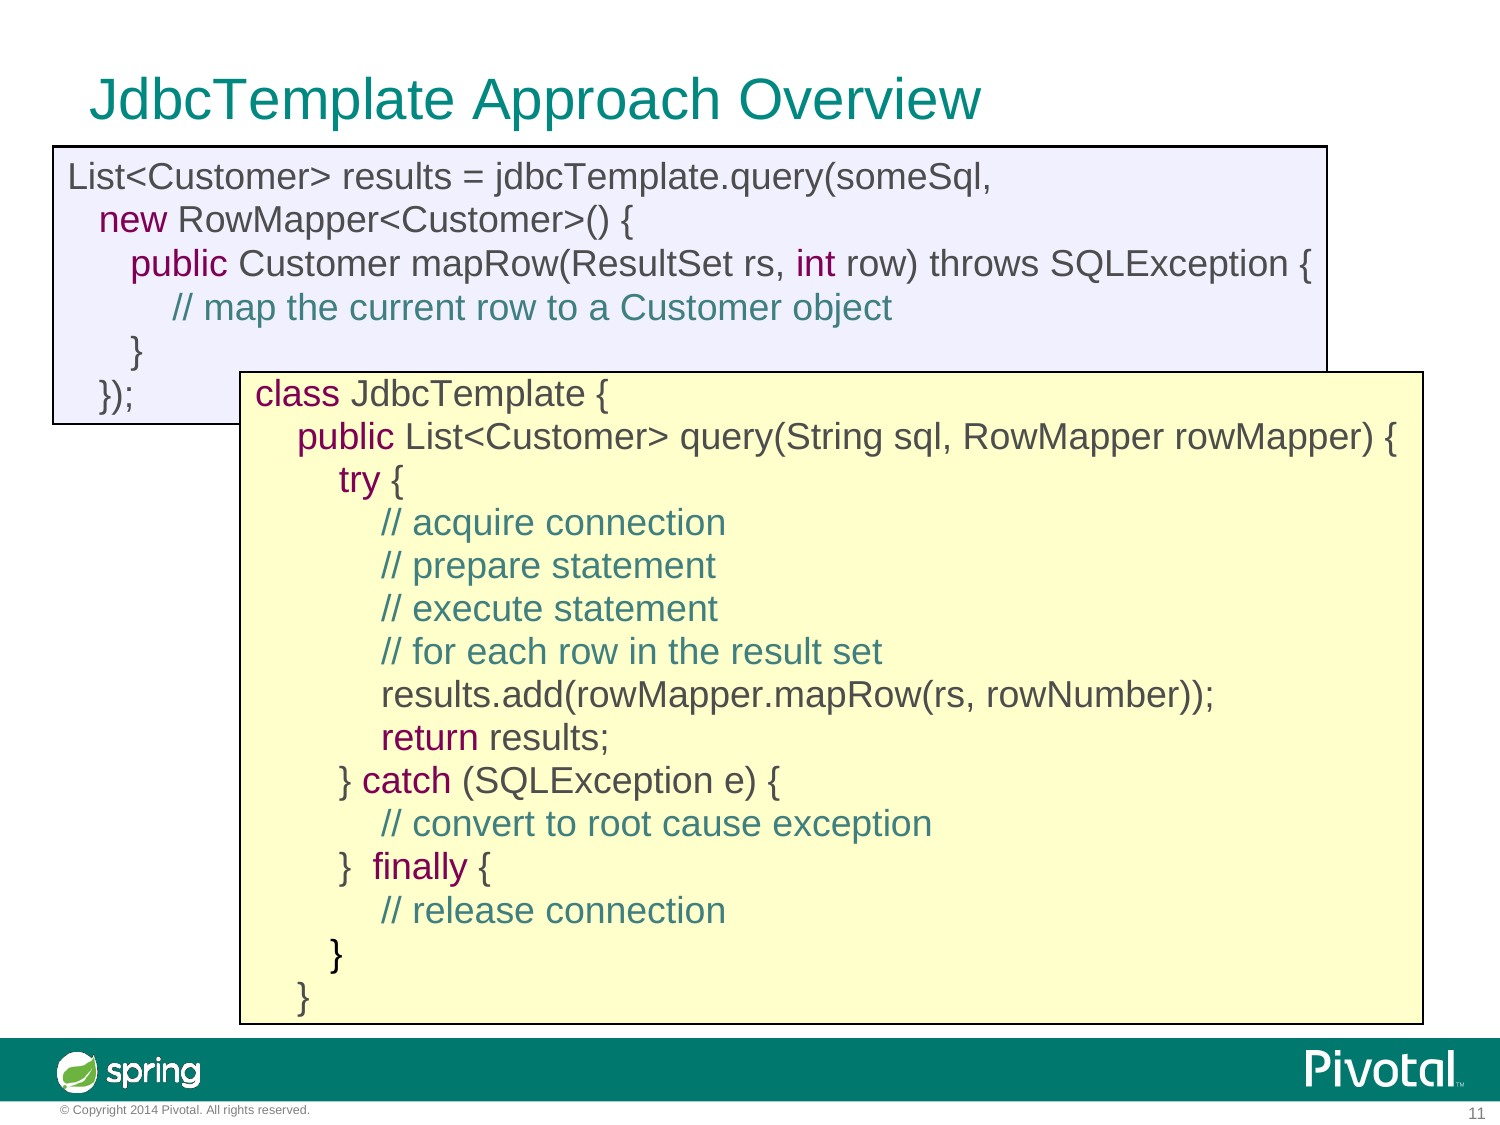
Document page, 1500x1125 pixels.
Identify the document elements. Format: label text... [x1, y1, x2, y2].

picture [32, 1041, 210, 1103]
title JdbcTemplate Approach Overview [75, 45, 1426, 147]
text_box class JdbcTemplate { public List<Customer> query(String sql, RowMapper rowMapper) { try { // acquire connection // prepare statement // execute statement // for each row in the result set results.add(rowMapper.mapRow(rs, rowNumber)); return results; } catch (SQLException e) { // convert to root cause exception } finally { // release connection } } [240, 371, 1423, 1024]
text_box List<Customer> results = jdbcTemplate.query(someSql, new RowMapper<Customer>() { public Customer mapRow(ResultSet rs, int row) throws SQLException { // map the current row to a Customer object } }); [52, 146, 1328, 424]
picture [1306, 1050, 1464, 1087]
